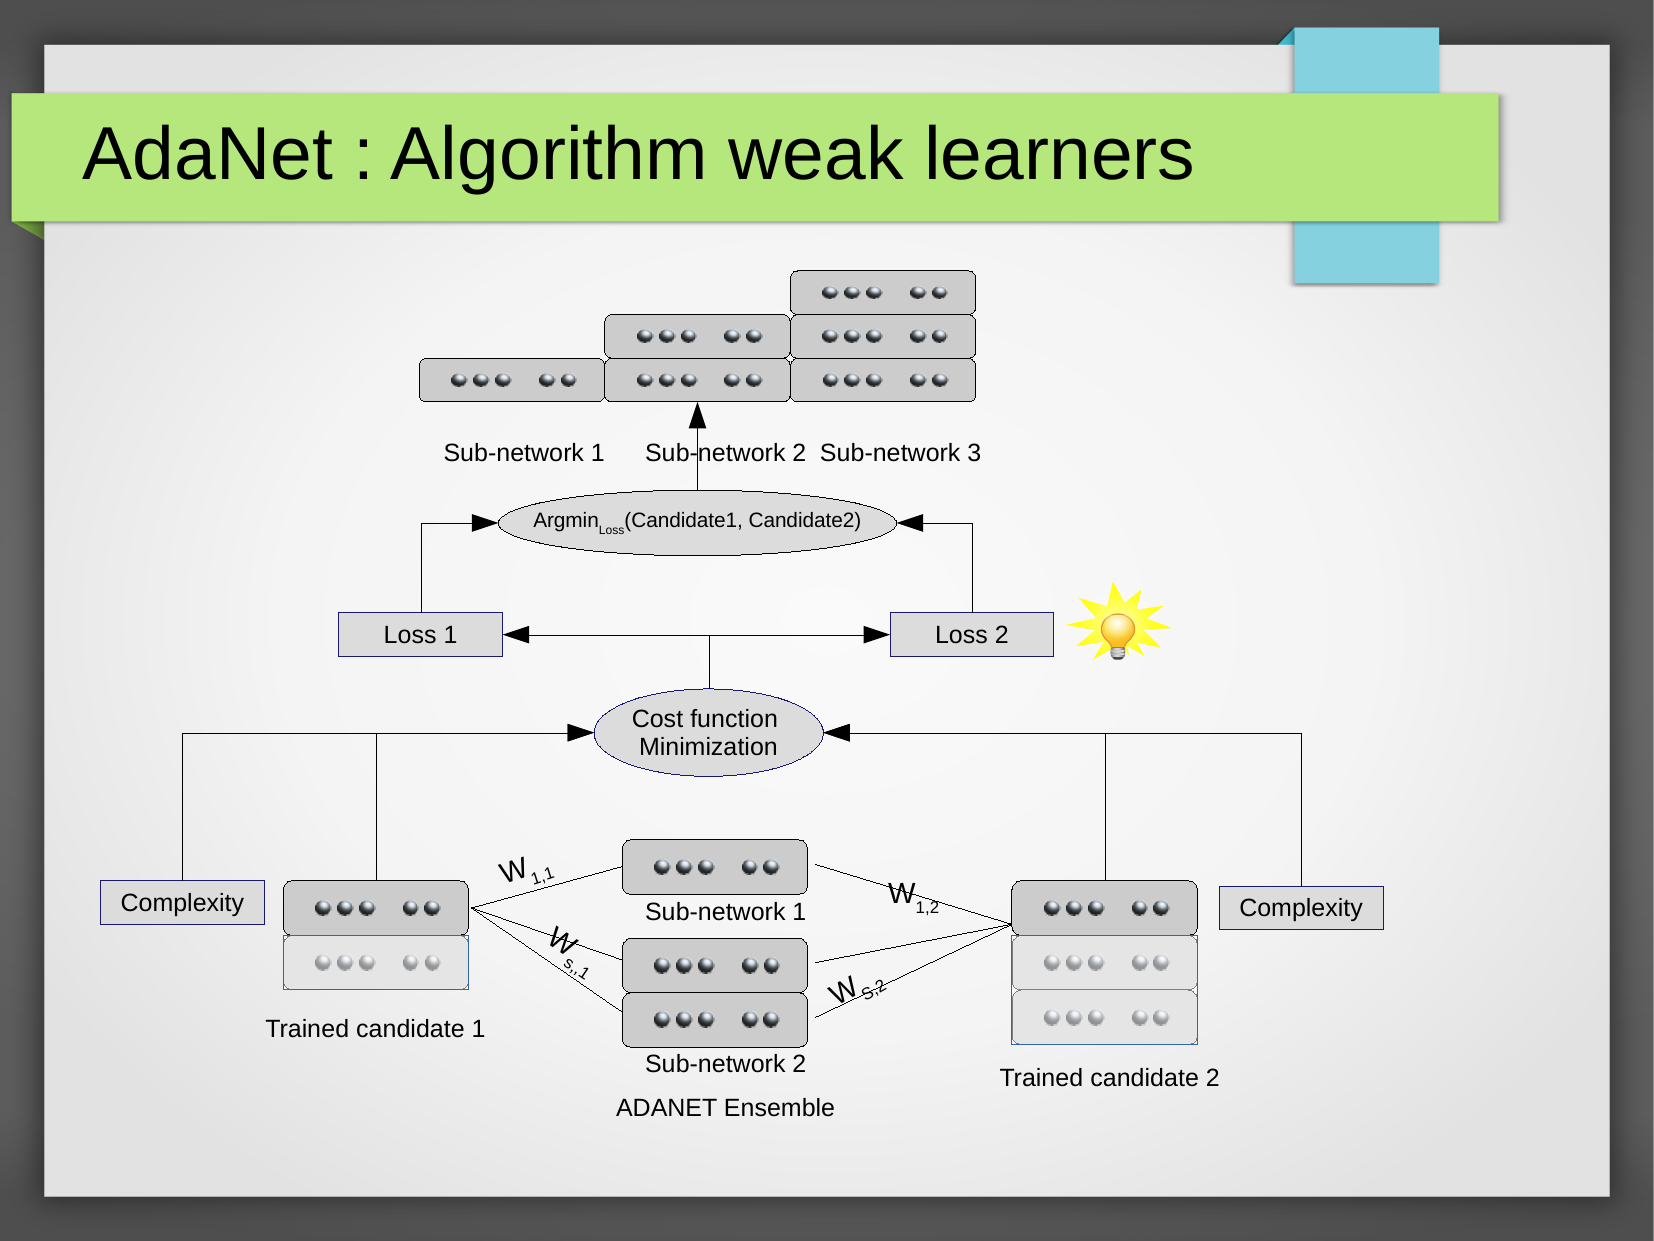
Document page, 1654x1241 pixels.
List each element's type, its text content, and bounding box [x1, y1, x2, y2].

text_box Trained candidate 2 [946, 1054, 1274, 1099]
text_box Sub-network 1 [562, 887, 890, 933]
text_box W1,1 [470, 827, 582, 912]
text_box Cost function Minimization [594, 688, 824, 777]
text_box Sub-network 2 [622, 428, 697, 474]
text_box Complexity [100, 880, 265, 925]
text_box [419, 270, 976, 402]
text_box [622, 938, 808, 1040]
text_box Trained candidate 1 [212, 1005, 540, 1050]
text_box Sub-network 1 [420, 430, 622, 474]
text_box ArgminLoss(Candidate1, Candidate2) [498, 490, 897, 556]
title AdaNet : Algorithm weak learners [82, 94, 1264, 213]
text_box [1011, 880, 1198, 1045]
text_box Sub-network 3 [797, 428, 1005, 474]
text_box Sub-network 2 [562, 1040, 890, 1086]
text_box Loss 2 [890, 612, 1054, 657]
text_box [622, 839, 808, 887]
text_box ADANET Ensemble [562, 1086, 890, 1130]
text_box WS,2 [802, 938, 913, 1036]
text_box Complexity [1219, 886, 1384, 930]
text_box Sub-network 2 [698, 428, 797, 474]
text_box [283, 880, 469, 990]
text_box Loss 1 [338, 612, 503, 657]
text_box Ws,,1 [515, 900, 622, 1003]
picture [0, 0, 1654, 1241]
